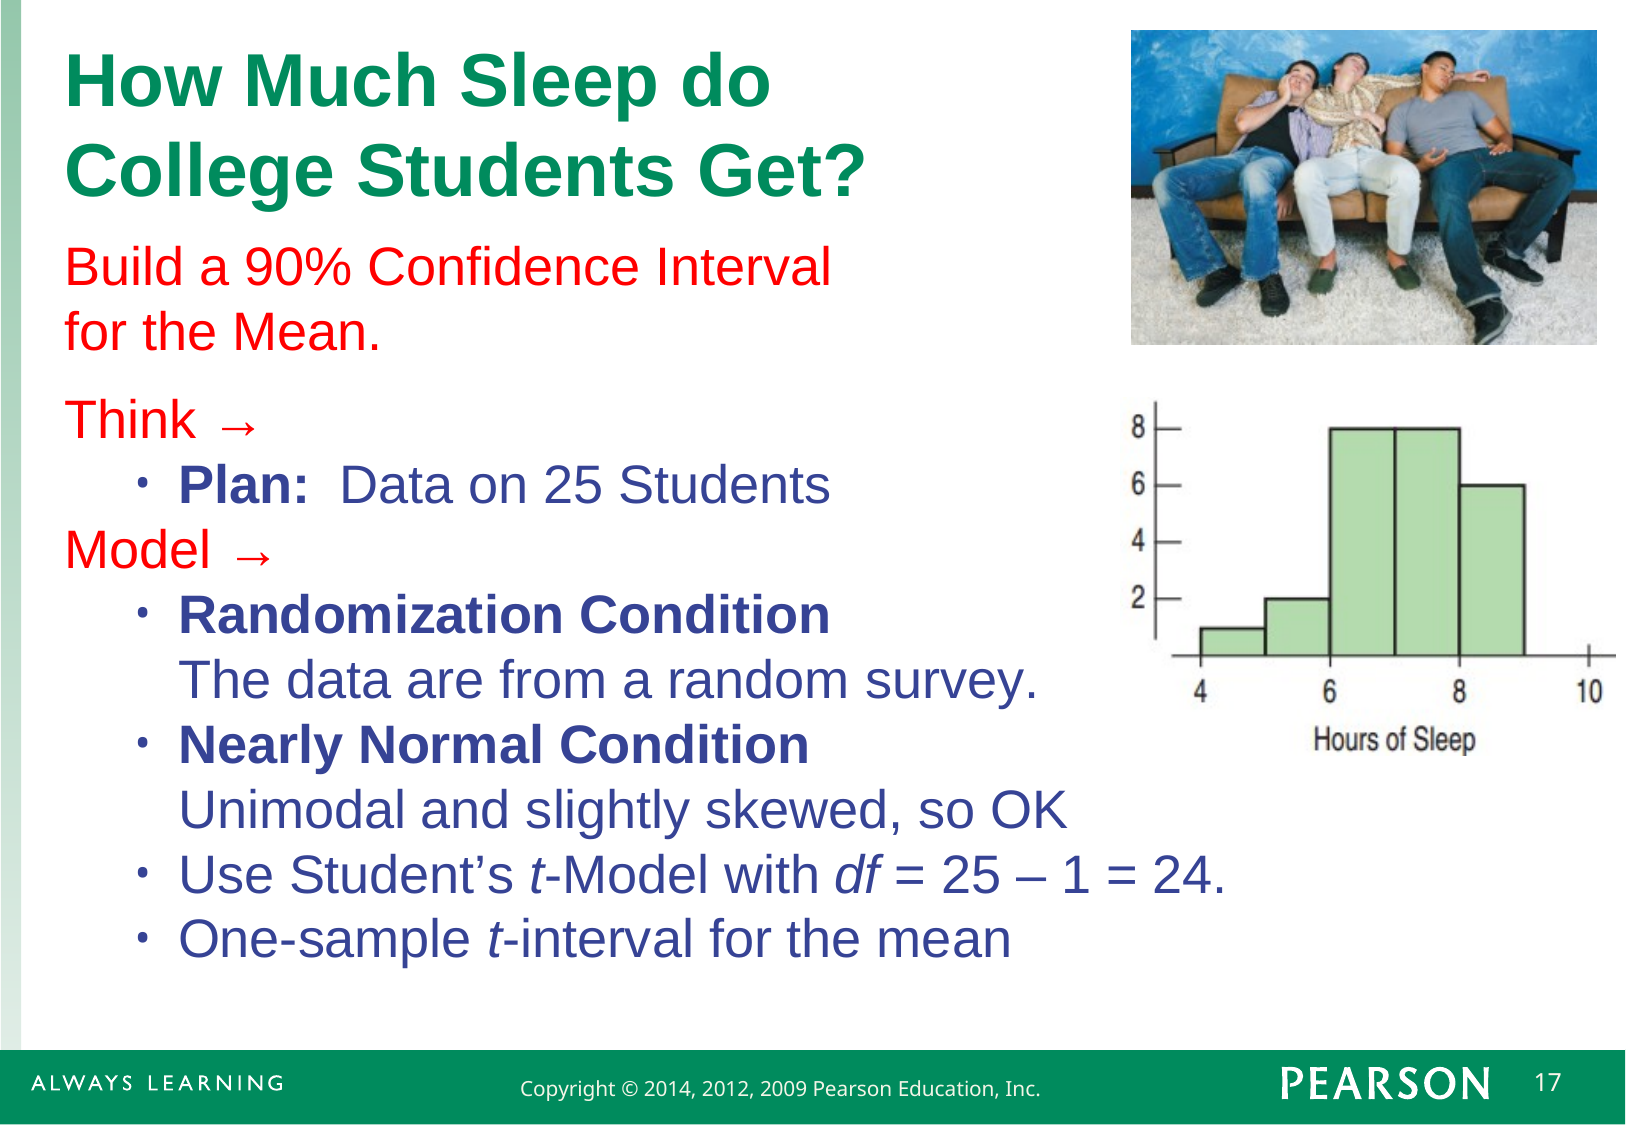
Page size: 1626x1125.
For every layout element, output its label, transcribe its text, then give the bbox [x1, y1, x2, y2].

picture [1560, 397, 1616, 756]
picture [1131, 30, 1597, 345]
title How Much Sleep do College Students Get? [64, 31, 1131, 179]
list Build a 90% Confidence Interval for the Mean. Think → Plan: Data on 25 Students Model → Randomization Condition The data are from a random survey. Nearly Normal Condition Unimodal and slightly skewed, so OK Use Student’s t-Model with df = 25 – 1 = 24. One-sample t-interval for the mean [64, 231, 1560, 975]
